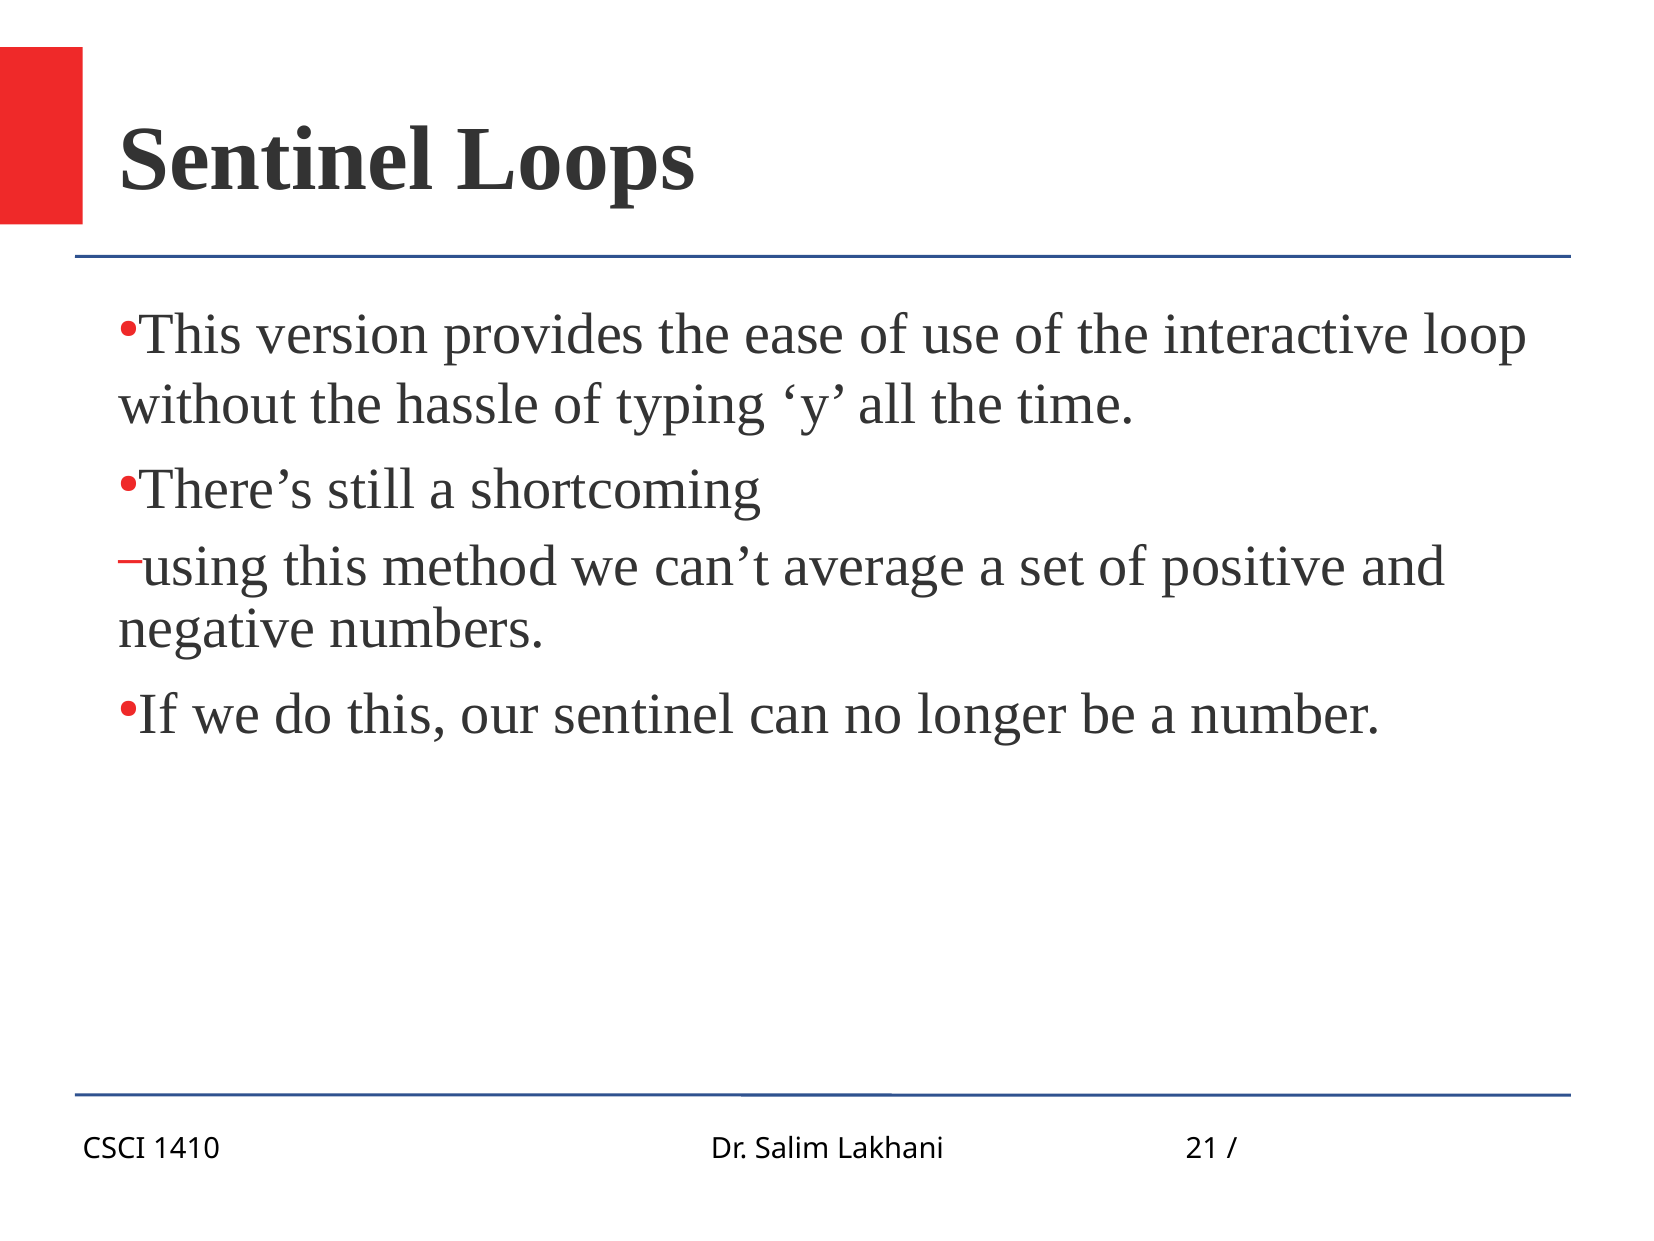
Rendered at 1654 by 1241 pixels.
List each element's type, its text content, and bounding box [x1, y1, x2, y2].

list This version provides the ease of use of the interactive loop without the hassle of typing ‘y’ all the time. There’s still a shortcoming using this method we can’t average a set of positive and negative numbers. If we do this, our sentinel can no longer be a number. [118, 295, 1536, 1080]
text_box / [1185, 1129, 1571, 1216]
title Sentinel Loops [118, 49, 1571, 257]
text_box CSCI 1410 [82, 1129, 468, 1216]
text_box Dr. Salim Lakhani [565, 1129, 1090, 1216]
